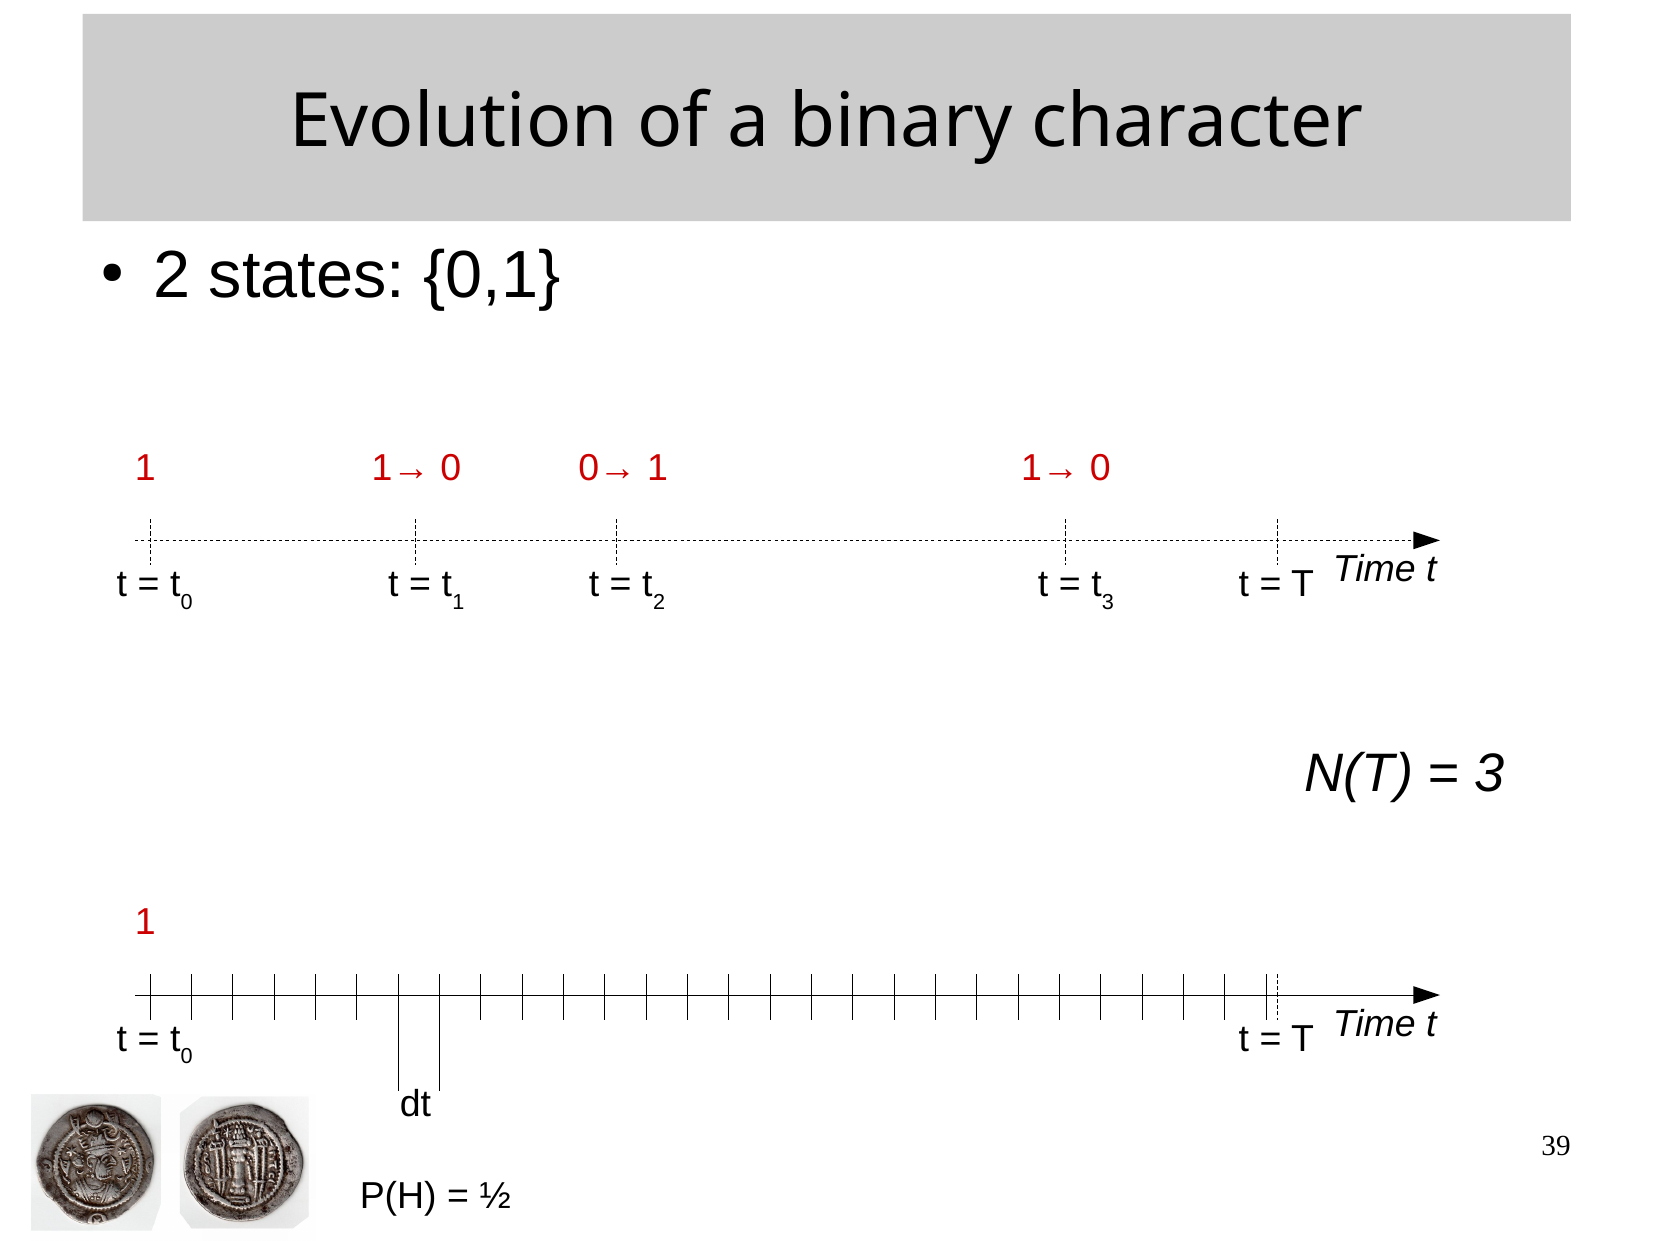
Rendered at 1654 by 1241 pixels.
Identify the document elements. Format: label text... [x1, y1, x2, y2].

title Evolution of a binary character [82, 13, 1571, 222]
text_box P(H) = ½ [345, 1166, 571, 1227]
text_box 0→ 1 [563, 438, 684, 496]
text_box t = t1 [373, 555, 482, 622]
text_box 1→ 0 [356, 438, 477, 496]
text_box 1 [120, 438, 196, 496]
text_box t = t0 [101, 555, 211, 622]
text_box N(T) = 3 [1290, 735, 1576, 824]
text_box t = T [1223, 1010, 1333, 1067]
text_box dt [385, 1075, 462, 1132]
list 2 states: {0,1} [82, 237, 1571, 421]
text_box t = T [1223, 555, 1333, 613]
picture [30, 1094, 316, 1241]
text_box t = t3 [1023, 555, 1132, 622]
text_box Time t [1318, 540, 1514, 598]
text_box 1 [120, 893, 196, 951]
text_box Time t [1318, 995, 1514, 1052]
text_box t = t0 [101, 1010, 211, 1076]
text_box t = t2 [574, 555, 683, 622]
text_box 1→ 0 [1006, 438, 1127, 496]
